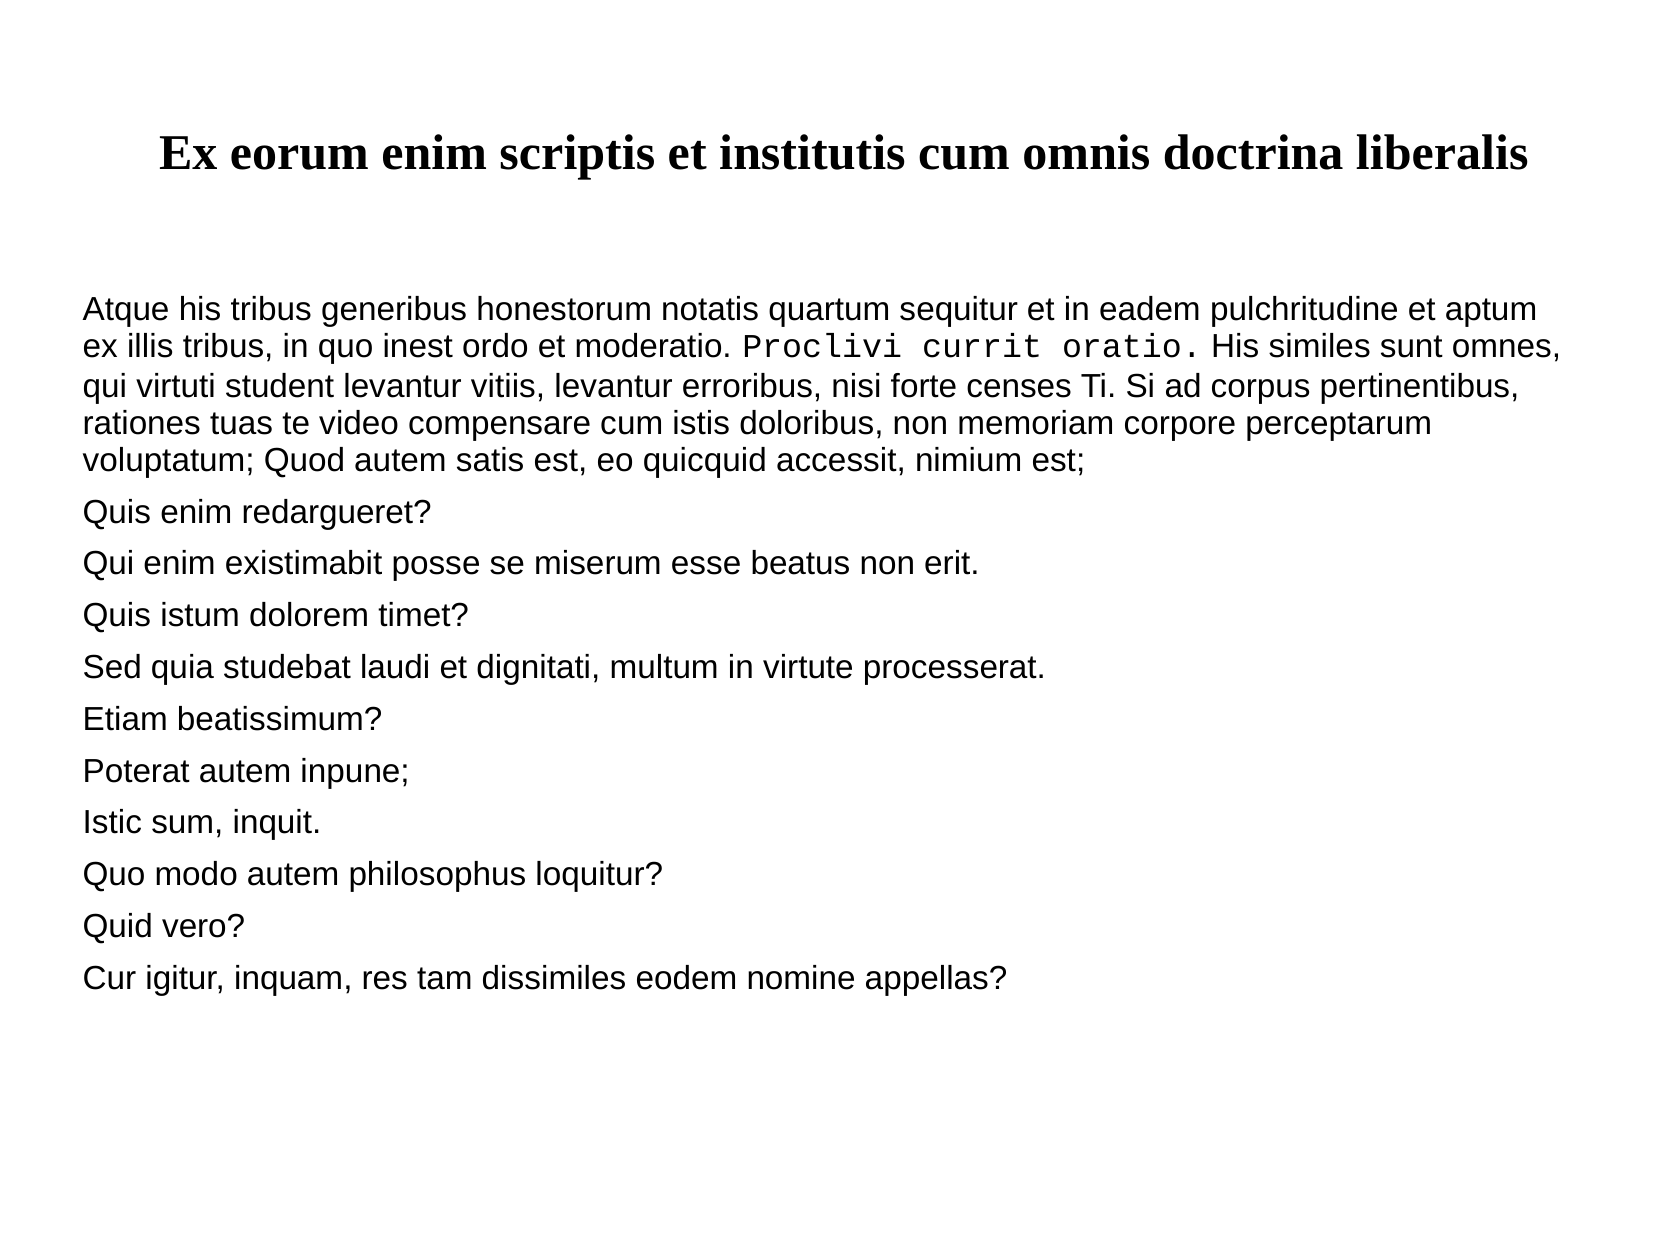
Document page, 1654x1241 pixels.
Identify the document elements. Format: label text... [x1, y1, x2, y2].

title Ex eorum enim scriptis et institutis cum omnis doctrina liberalis [82, 49, 1571, 257]
list Atque his tribus generibus honestorum notatis quartum sequitur et in eadem pulchritudine et aptum ex illis tribus, in quo inest ordo et moderatio. Proclivi currit oratio. His similes sunt omnes, qui virtuti student levantur vitiis, levantur erroribus, nisi forte censes Ti. Si ad corpus pertinentibus, rationes tuas te video compensare cum istis doloribus, non memoriam corpore perceptarum voluptatum; Quod autem satis est, eo quicquid accessit, nimium est; Quis enim redargueret? Qui enim existimabit posse se miserum esse beatus non erit. Quis istum dolorem timet? Sed quia studebat laudi et dignitati, multum in virtute processerat. Etiam beatissimum? Poterat autem inpune; Istic sum, inquit. Quo modo autem philosophus loquitur? Quid vero? Cur igitur, inquam, res tam dissimiles eodem nomine appellas? [82, 290, 1571, 1010]
